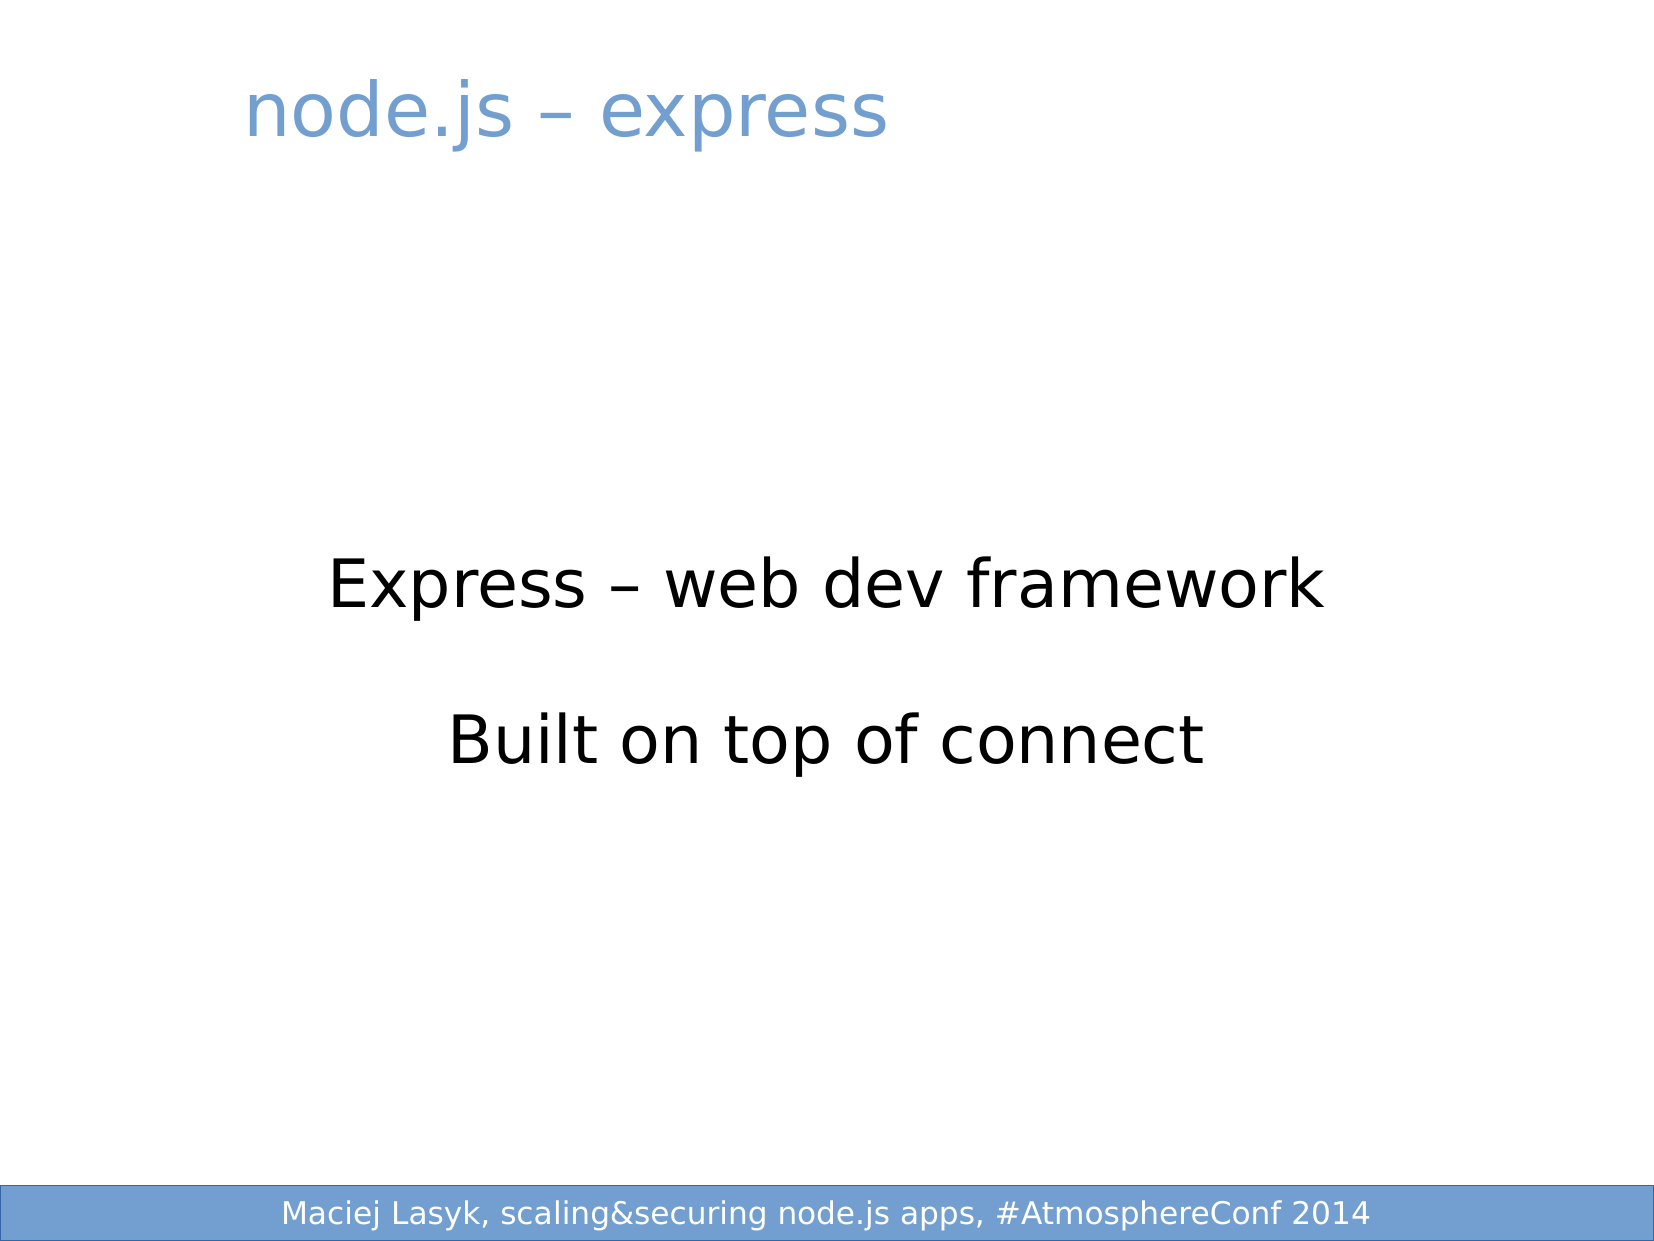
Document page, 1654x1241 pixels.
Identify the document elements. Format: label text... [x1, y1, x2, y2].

text_box node.js – express [228, 60, 905, 163]
text_box [0, 1185, 1654, 1241]
text_box Maciej Lasyk, scaling&securing node.js apps, #AtmosphereConf 2014 [266, 1188, 1388, 1240]
text_box Express – web dev framework Built on top of connect [312, 460, 1342, 709]
